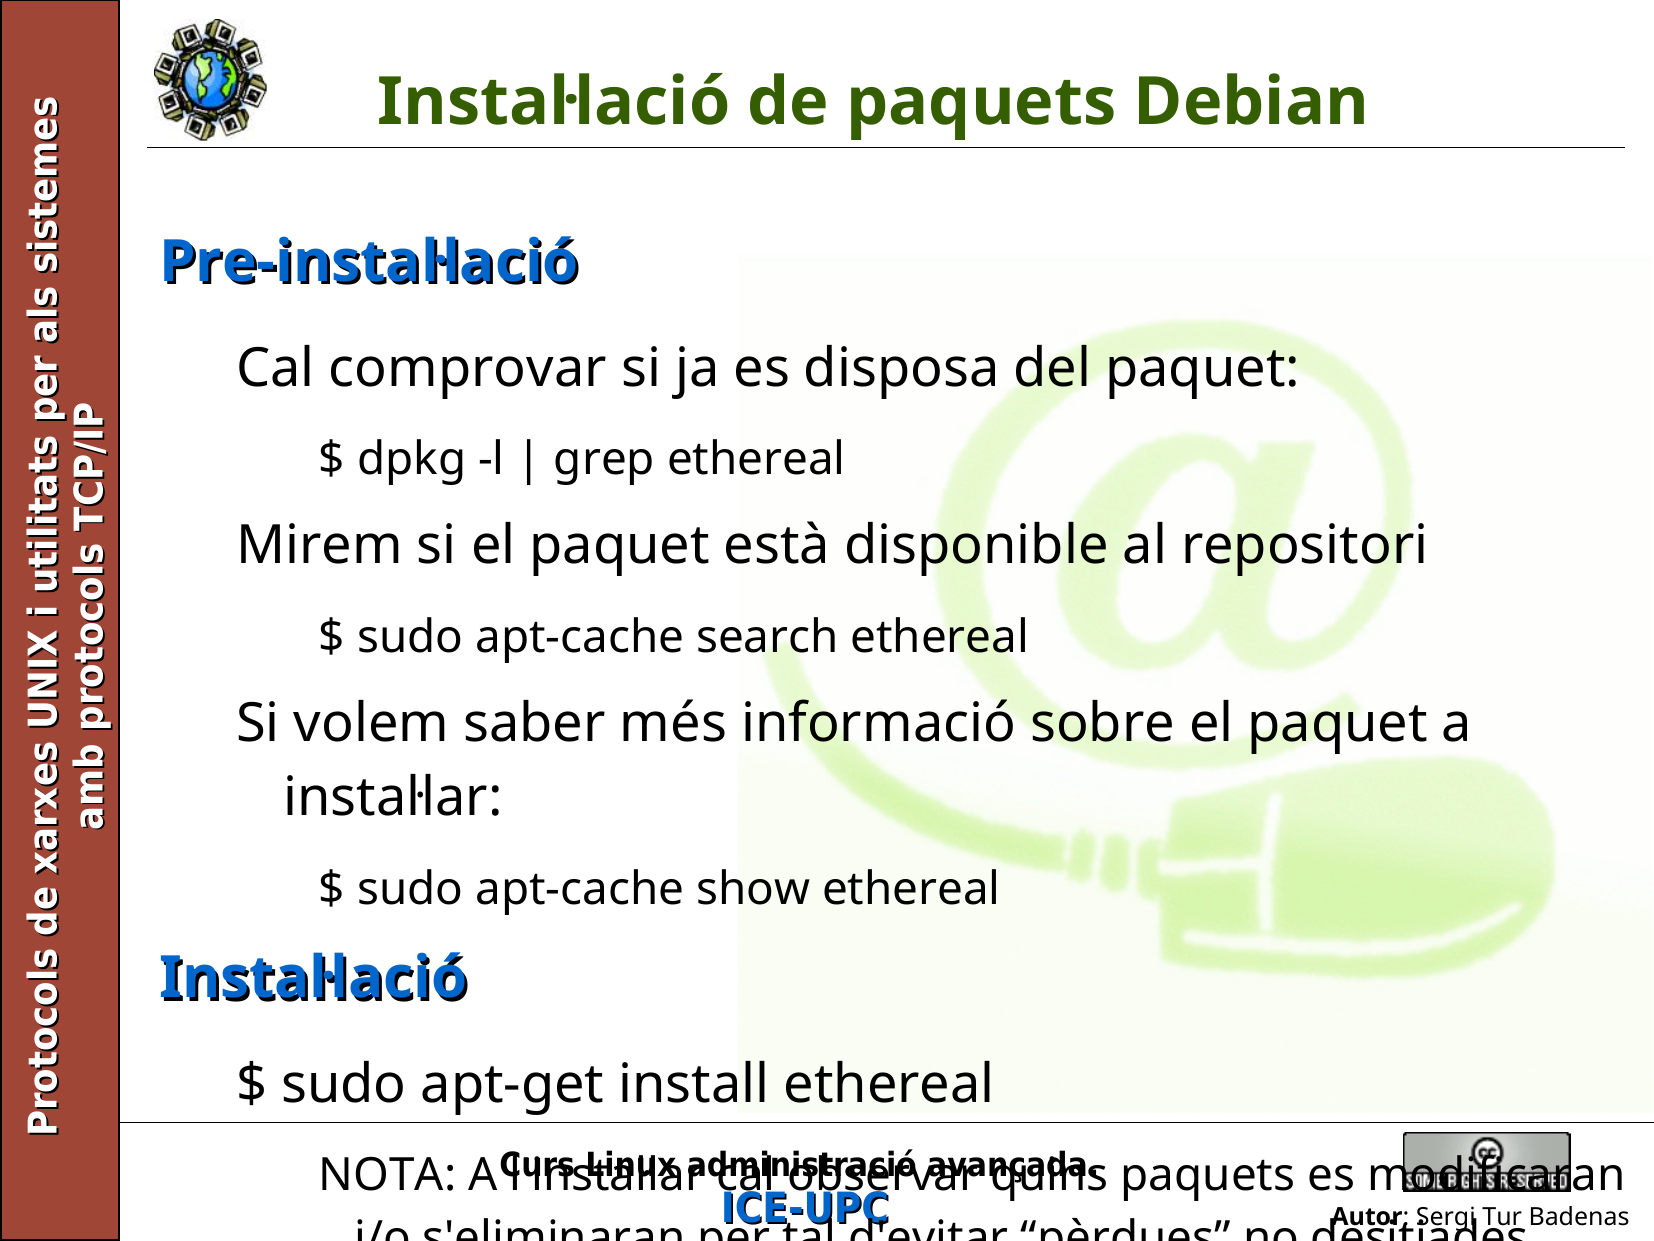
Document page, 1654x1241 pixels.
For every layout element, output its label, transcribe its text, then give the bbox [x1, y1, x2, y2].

picture [154, 19, 268, 49]
picture [1403, 1132, 1571, 1192]
title Instal·lació de paquets Debian [129, 49, 1619, 148]
picture [738, 252, 1654, 1113]
list Pre-instal·lació Cal comprovar si ja es disposa del paquet: $ dpkg -l | grep ethereal Mirem si el paquet està disponible al repositori $ sudo apt-cache search ethereal Si volem saber més informació sobre el paquet a instal·lar: $ sudo apt-cache show ethereal Instal·lació $ sudo apt-get install ethereal NOTA: A l'instal·lar cal observar quins paquets es modificaran i/o s'eliminaran per tal d'evitar “pèrdues” no desitjades. [141, 219, 1630, 1043]
